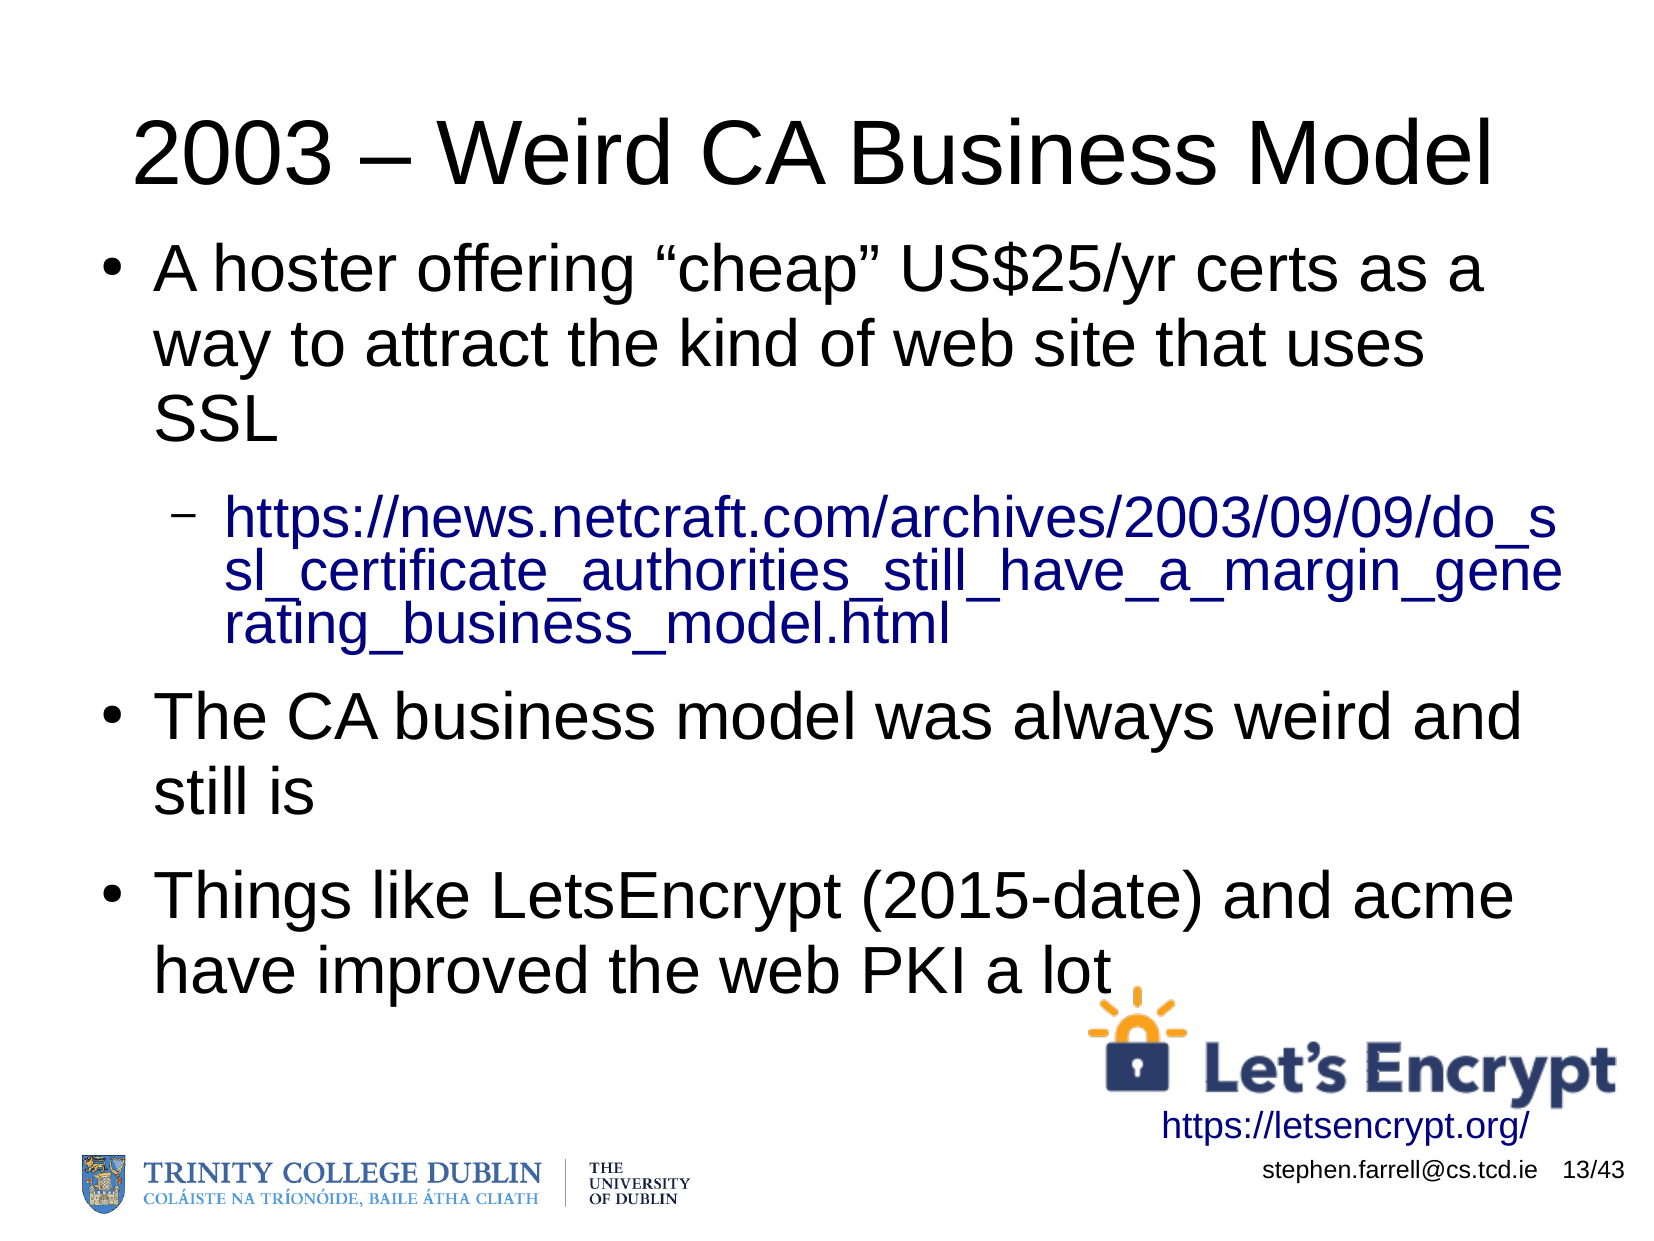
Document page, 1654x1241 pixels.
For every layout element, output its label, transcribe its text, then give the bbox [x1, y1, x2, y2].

picture [82, 1155, 694, 1214]
title 2003 – Weird CA Business Model [82, 49, 1571, 231]
picture [1087, 984, 1617, 1111]
list A hoster offering “cheap” US$25/yr certs as a way to attract the kind of web site that uses SSL https://news.netcraft.com/archives/2003/09/09/do_ssl_certificate_authorities_still_have_a_margin_generating_business_model.html The CA business model was always weird and still is Things like LetsEncrypt (2015-date) and acme have improved the web PKI a lot [82, 231, 1571, 951]
text_box https://letsencrypt.org/ [1146, 1097, 1546, 1155]
